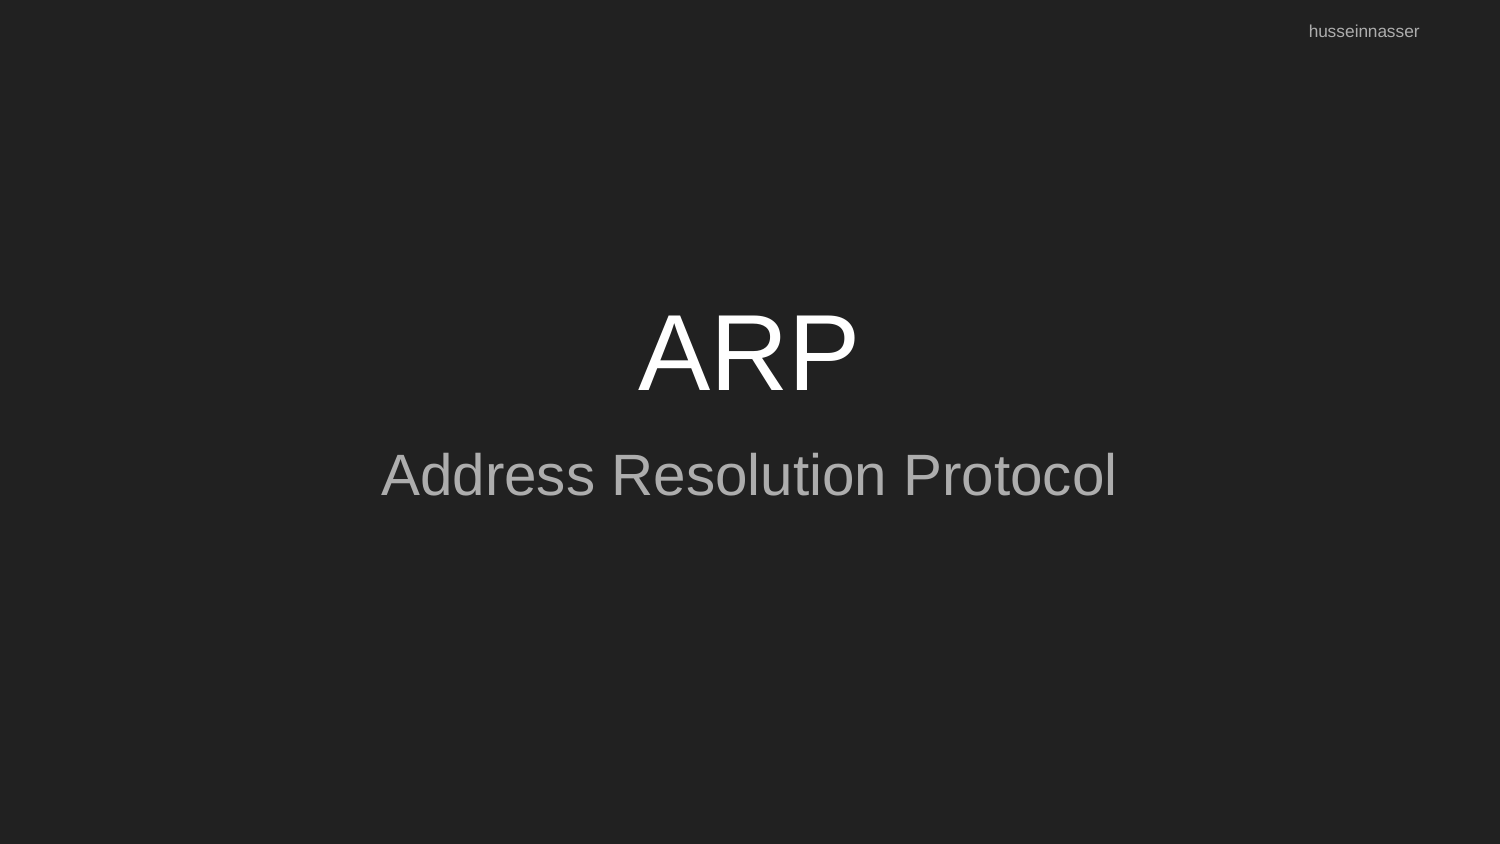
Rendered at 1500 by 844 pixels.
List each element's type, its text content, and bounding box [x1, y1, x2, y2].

subtitle Address Resolution Protocol [51, 421, 1449, 552]
title ARP [51, 90, 1449, 421]
subtitle husseinnasser [1236, 11, 1492, 53]
